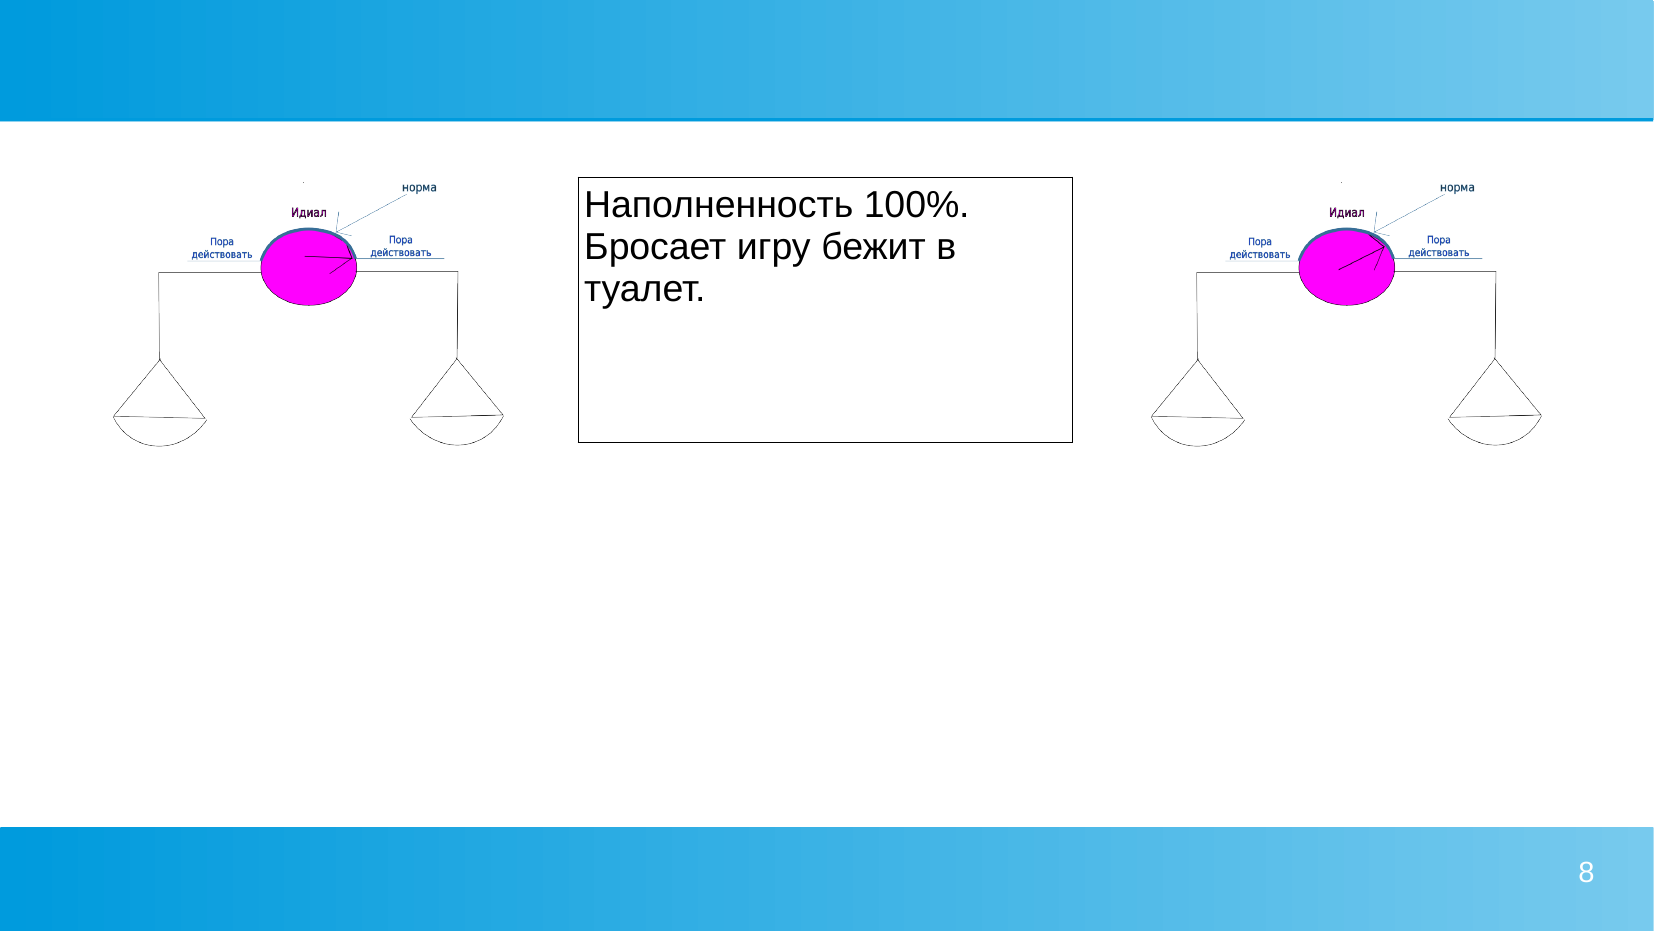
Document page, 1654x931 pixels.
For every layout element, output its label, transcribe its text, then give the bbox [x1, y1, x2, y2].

picture [107, 177, 506, 459]
picture [1145, 177, 1544, 459]
table_header Наполненность 100%. Бросает игру бежит в туалет. [579, 178, 1072, 442]
